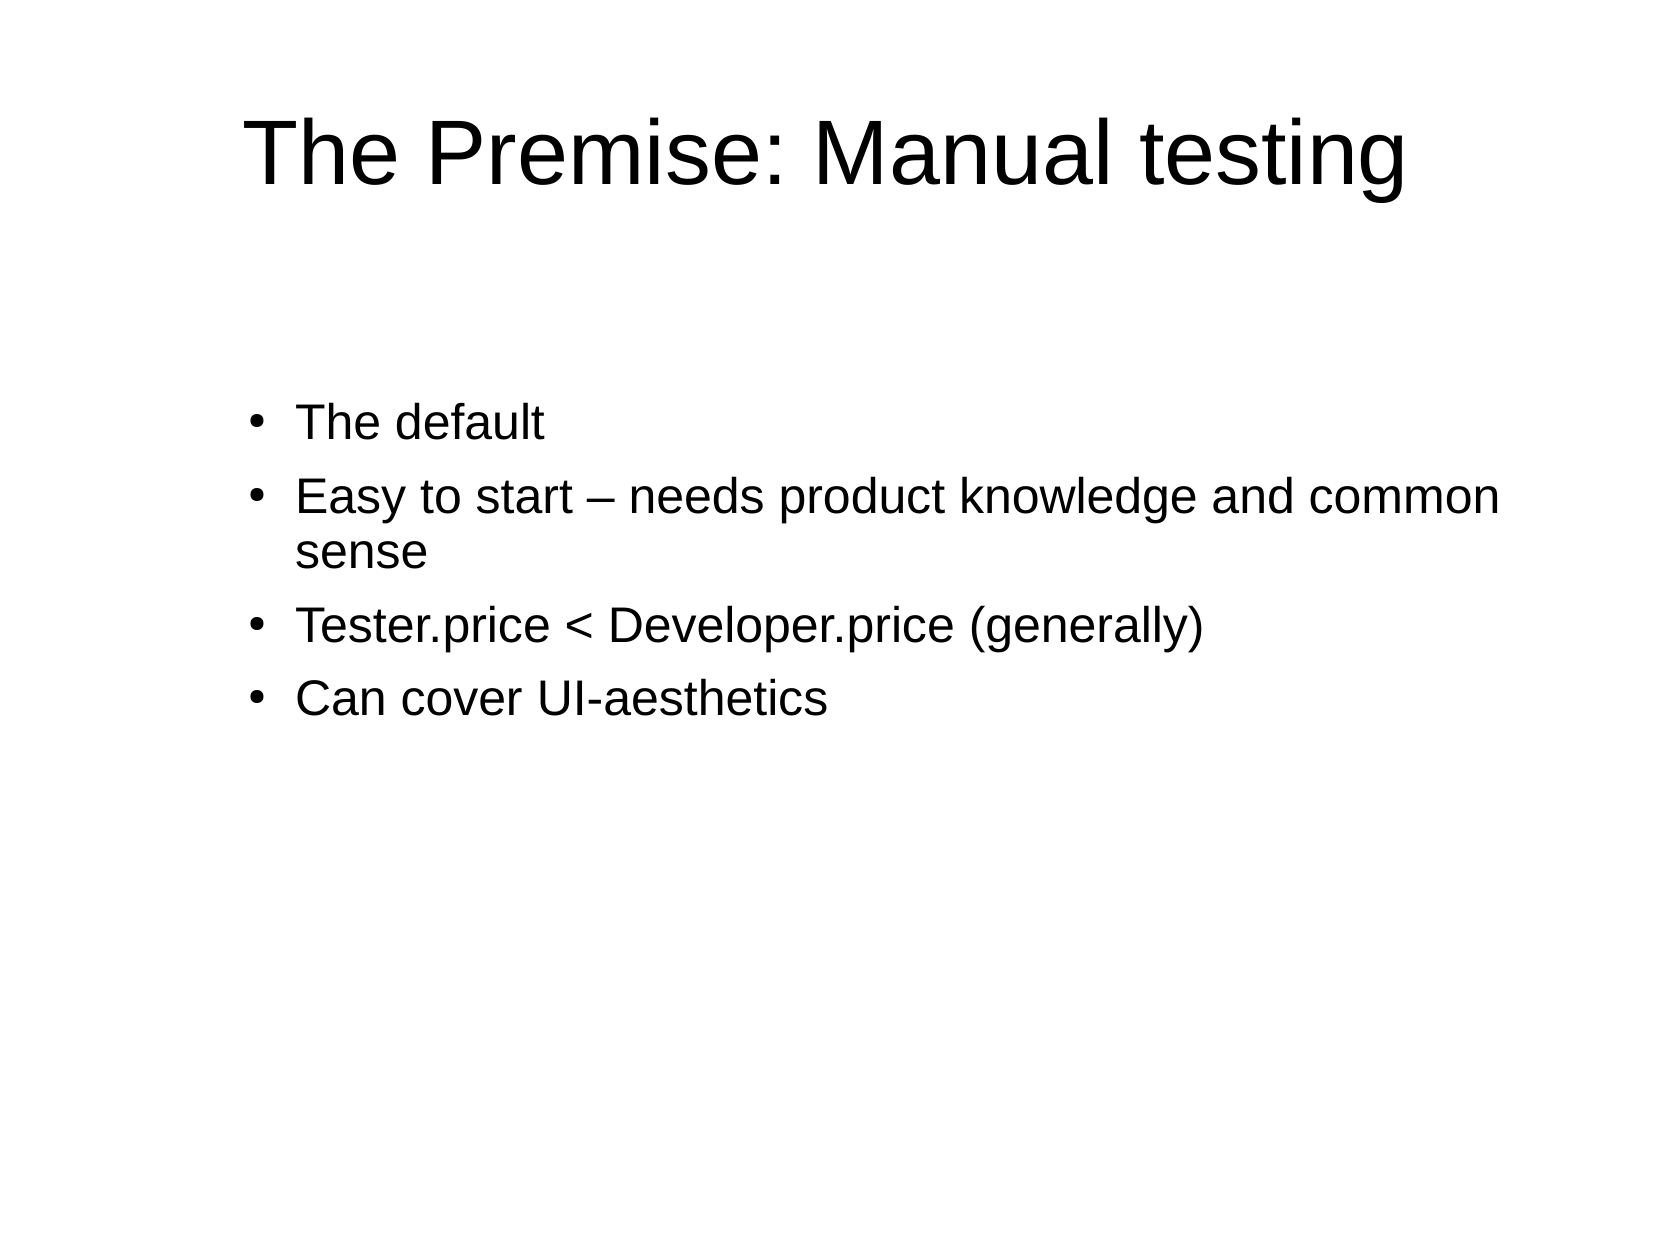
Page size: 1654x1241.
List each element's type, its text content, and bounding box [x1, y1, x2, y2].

list The default Easy to start – needs product knowledge and common sense Tester.price < Developer.price (generally) Can cover UI-aesthetics [82, 290, 1571, 1109]
title The Premise: Manual testing [82, 49, 1571, 257]
